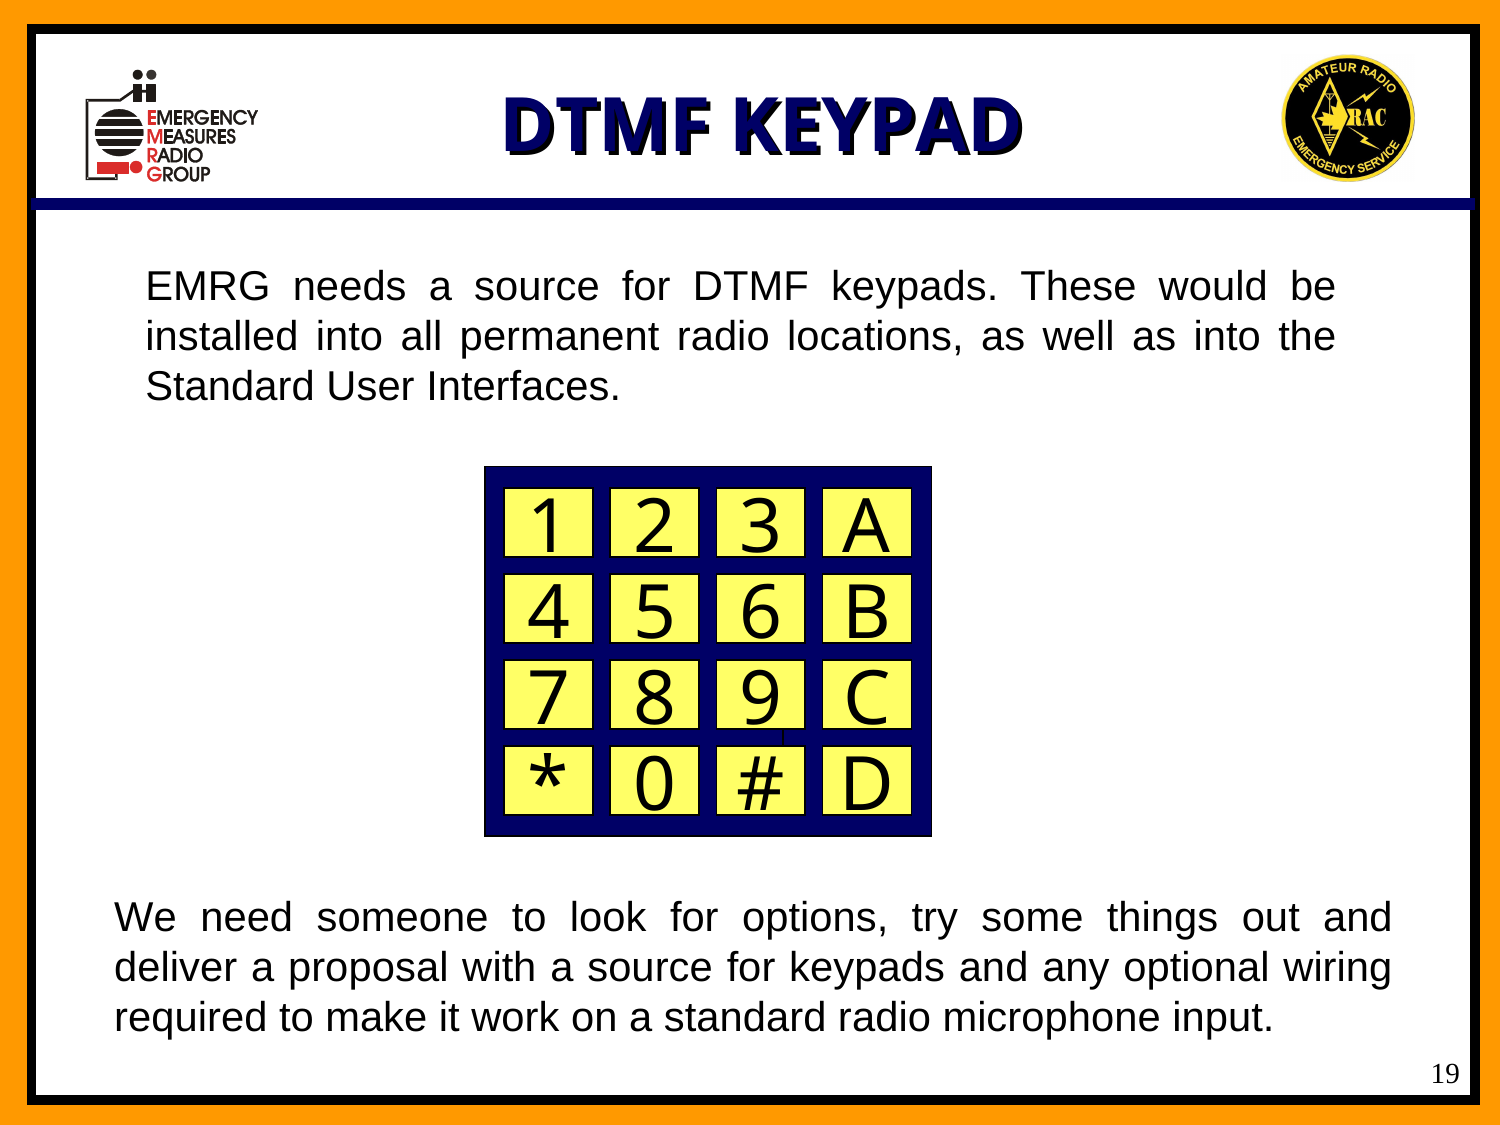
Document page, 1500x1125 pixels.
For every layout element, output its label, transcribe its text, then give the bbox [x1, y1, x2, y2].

picture [1281, 54, 1415, 182]
text_box * [504, 745, 593, 816]
text_box B [822, 573, 912, 643]
text_box 8 [610, 659, 700, 729]
text_box 2 [610, 487, 700, 557]
text_box # [716, 745, 806, 816]
text_box We need someone to look for options, try some things out and deliver a proposal with a source for keypads and any optional wiring required to make it work on a standard radio microphone input. [99, 881, 1409, 1048]
text_box 9 [716, 659, 806, 729]
text_box 6 [716, 573, 806, 643]
text_box 1 [504, 487, 593, 557]
text_box 0 [610, 745, 700, 816]
text_box A [822, 487, 912, 557]
text_box D [822, 745, 912, 816]
text_box 4 [504, 573, 593, 643]
text_box DTMF KEYPAD [275, 68, 1248, 174]
text_box EMRG needs a source for DTMF keypads. These would be installed into all permanent radio locations, as well as into the Standard User Interfaces. [130, 251, 1353, 417]
text_box 7 [504, 659, 593, 729]
text_box 3 [716, 487, 806, 557]
text_box 5 [610, 573, 700, 643]
text_box C [822, 659, 912, 729]
text_box [485, 466, 932, 836]
